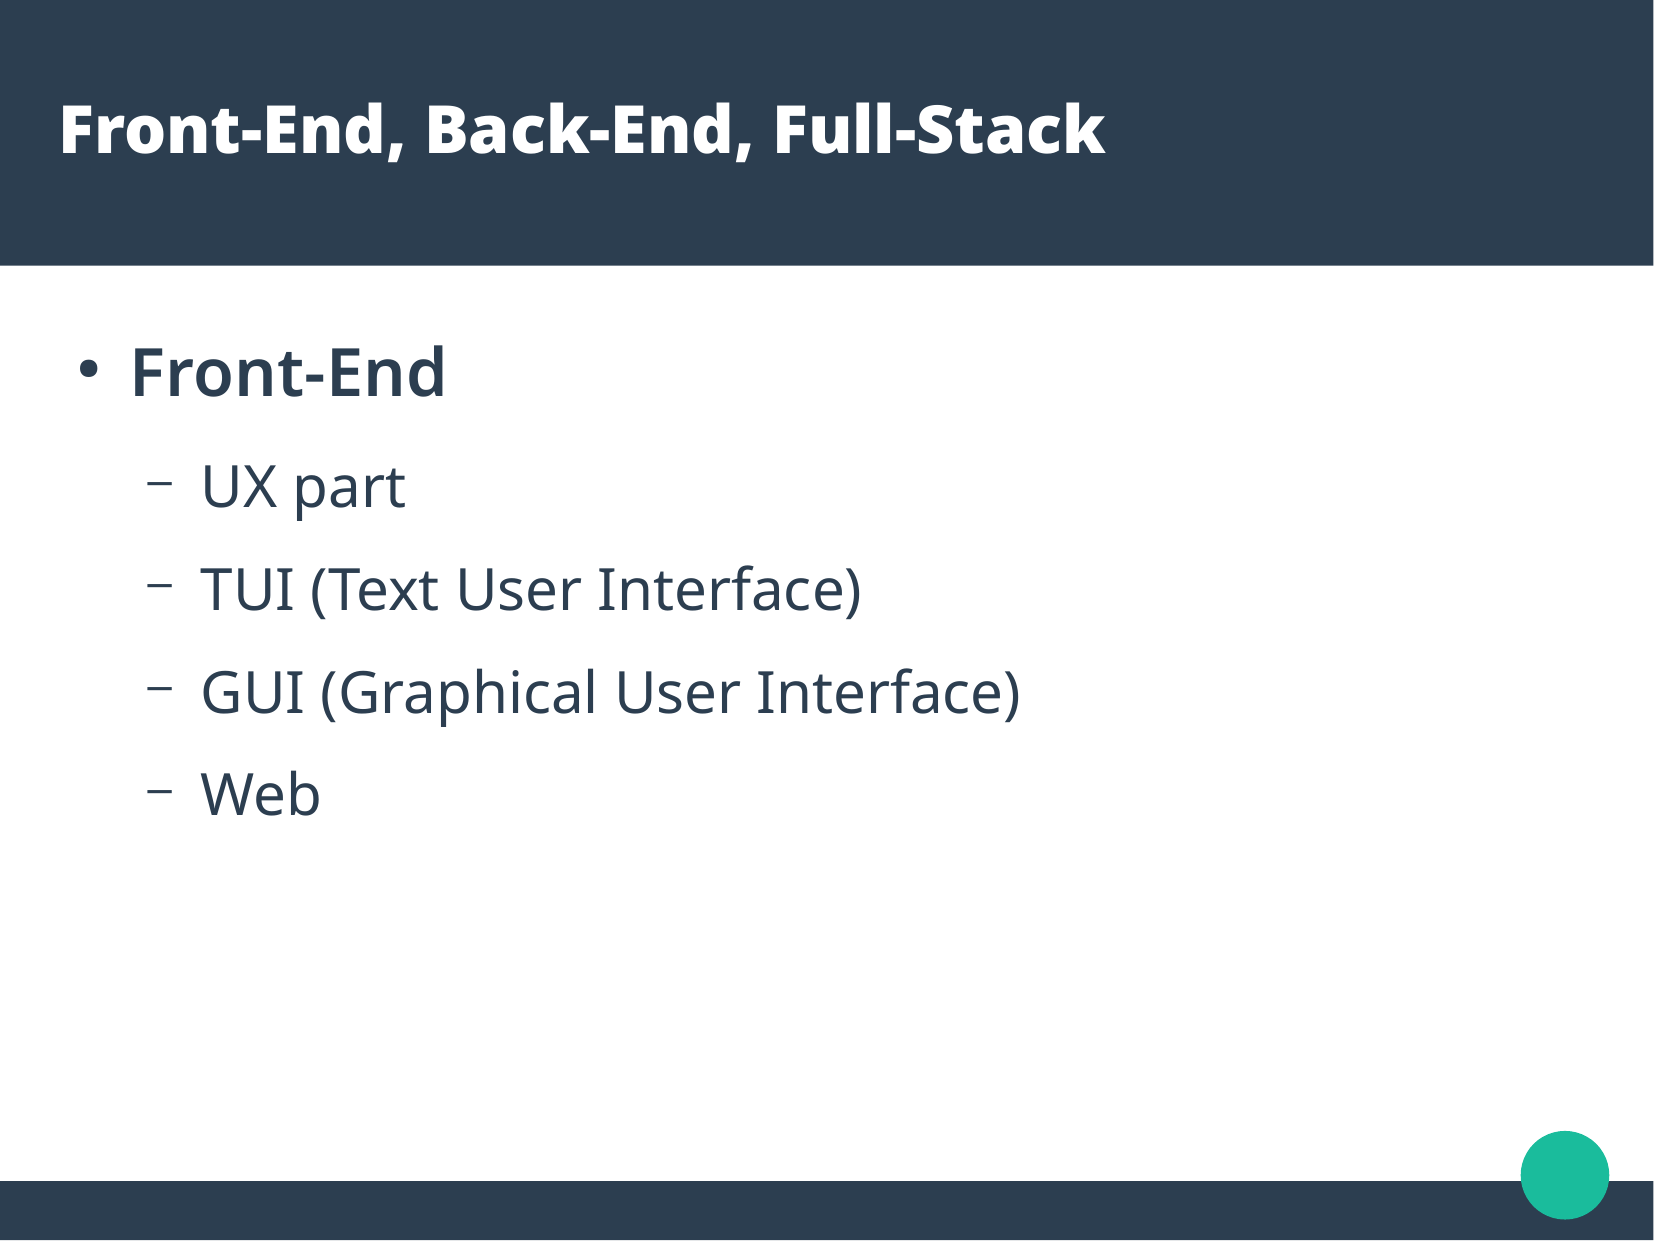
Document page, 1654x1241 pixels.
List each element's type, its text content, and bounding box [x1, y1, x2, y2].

title Front-End, Back-End, Full-Stack [59, 49, 1595, 207]
list Front-End UX part TUI (Text User Interface) GUI (Graphical User Interface) Web [59, 324, 1595, 1152]
